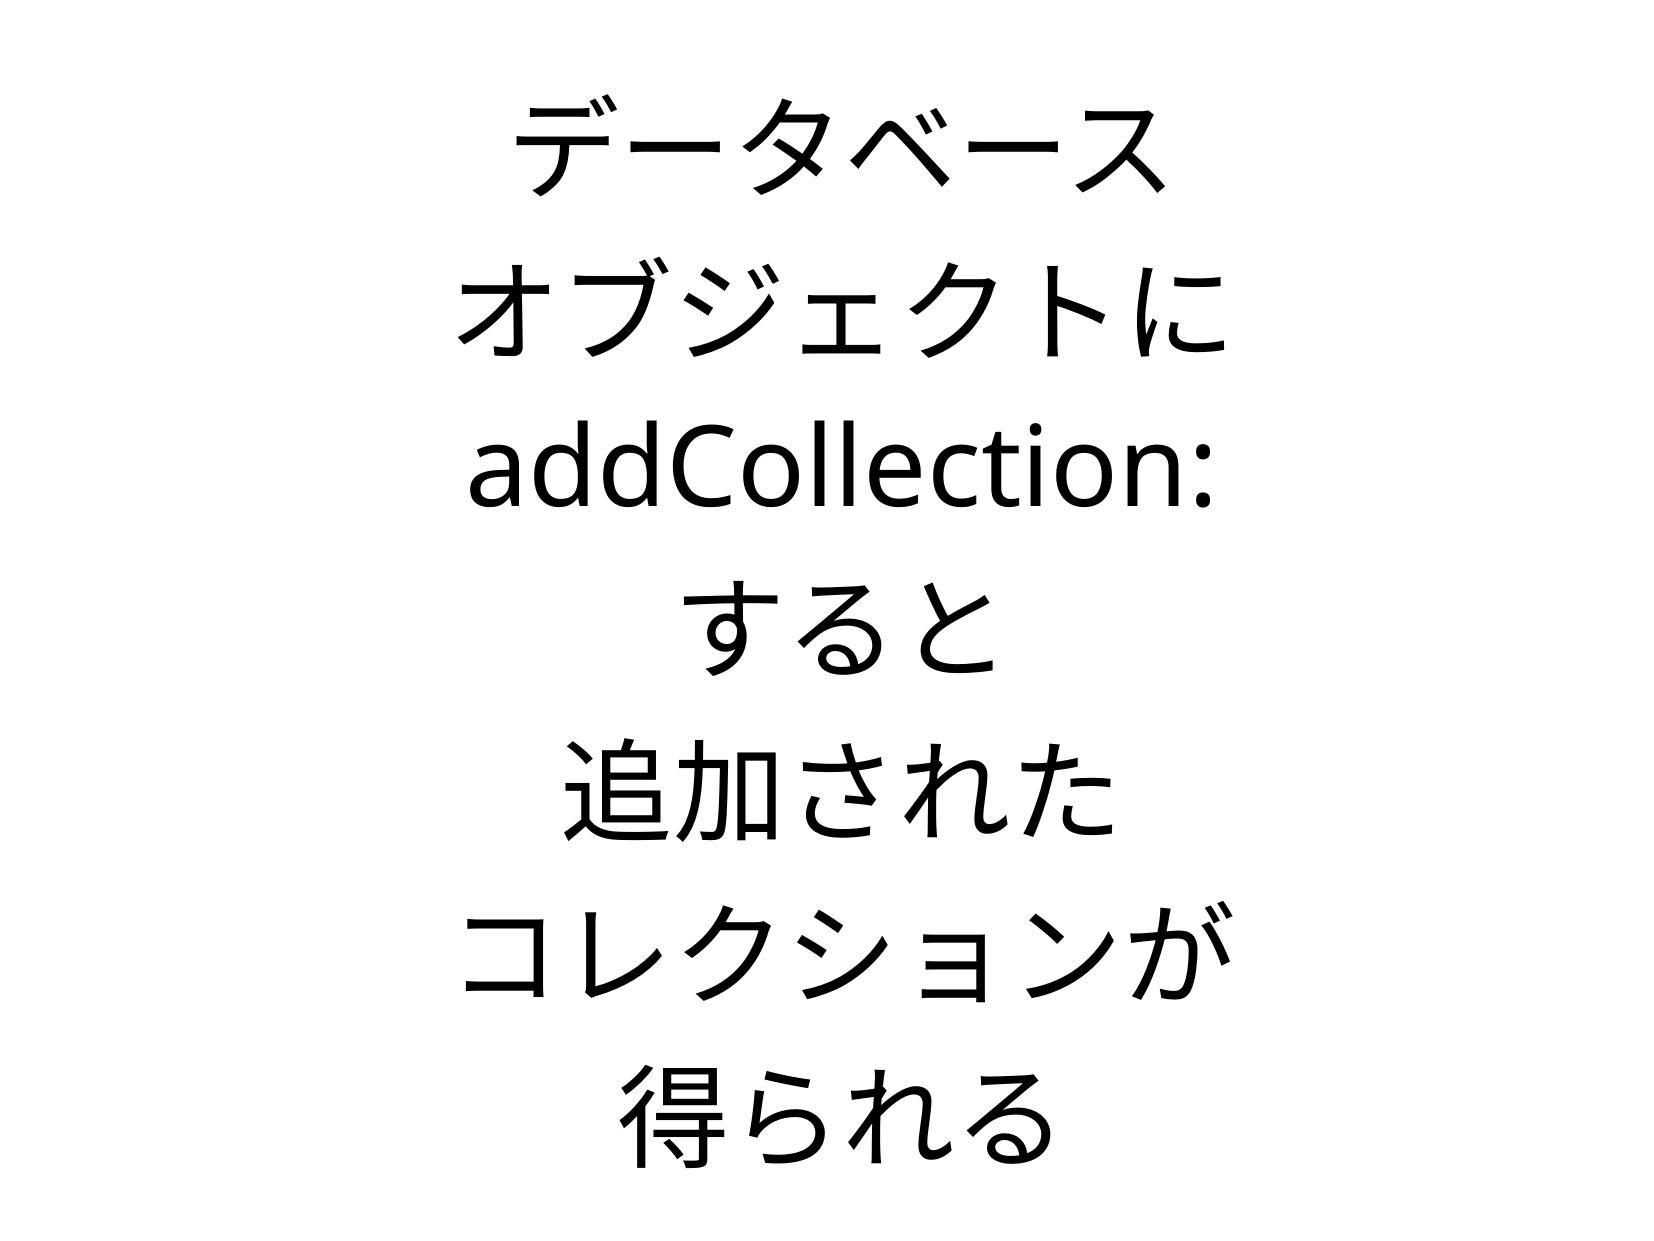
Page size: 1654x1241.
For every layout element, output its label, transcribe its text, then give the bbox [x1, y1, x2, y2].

list データベース オブジェクトに addCollection: すると 追加された コレクションが 得られる [82, 59, 1538, 1193]
